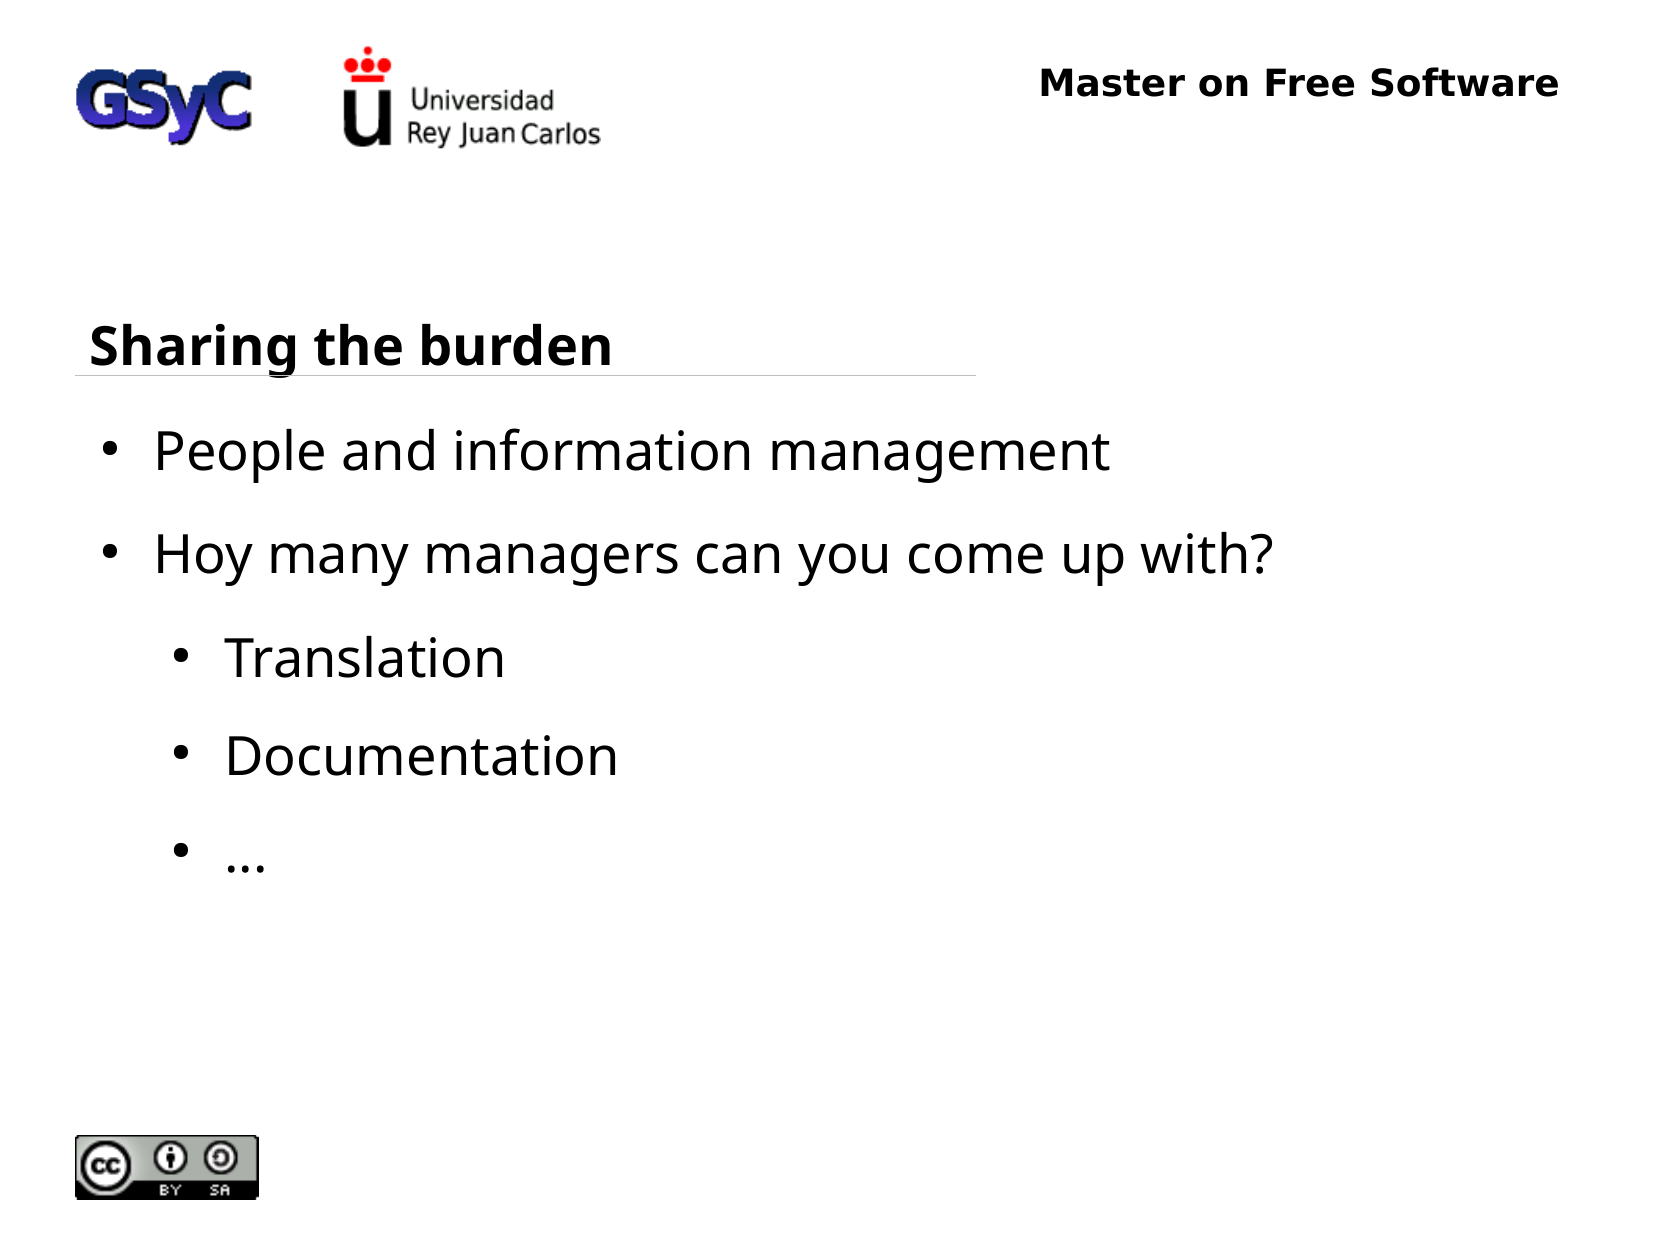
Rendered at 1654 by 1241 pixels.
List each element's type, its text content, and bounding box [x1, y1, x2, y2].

text_box Sharing the burden [75, 300, 1538, 381]
text_box [75, 412, 1576, 1163]
picture [75, 46, 601, 150]
list People and information management Hoy many managers can you come up with? Translation Documentation ... [82, 412, 1571, 1109]
picture [75, 1163, 259, 1200]
